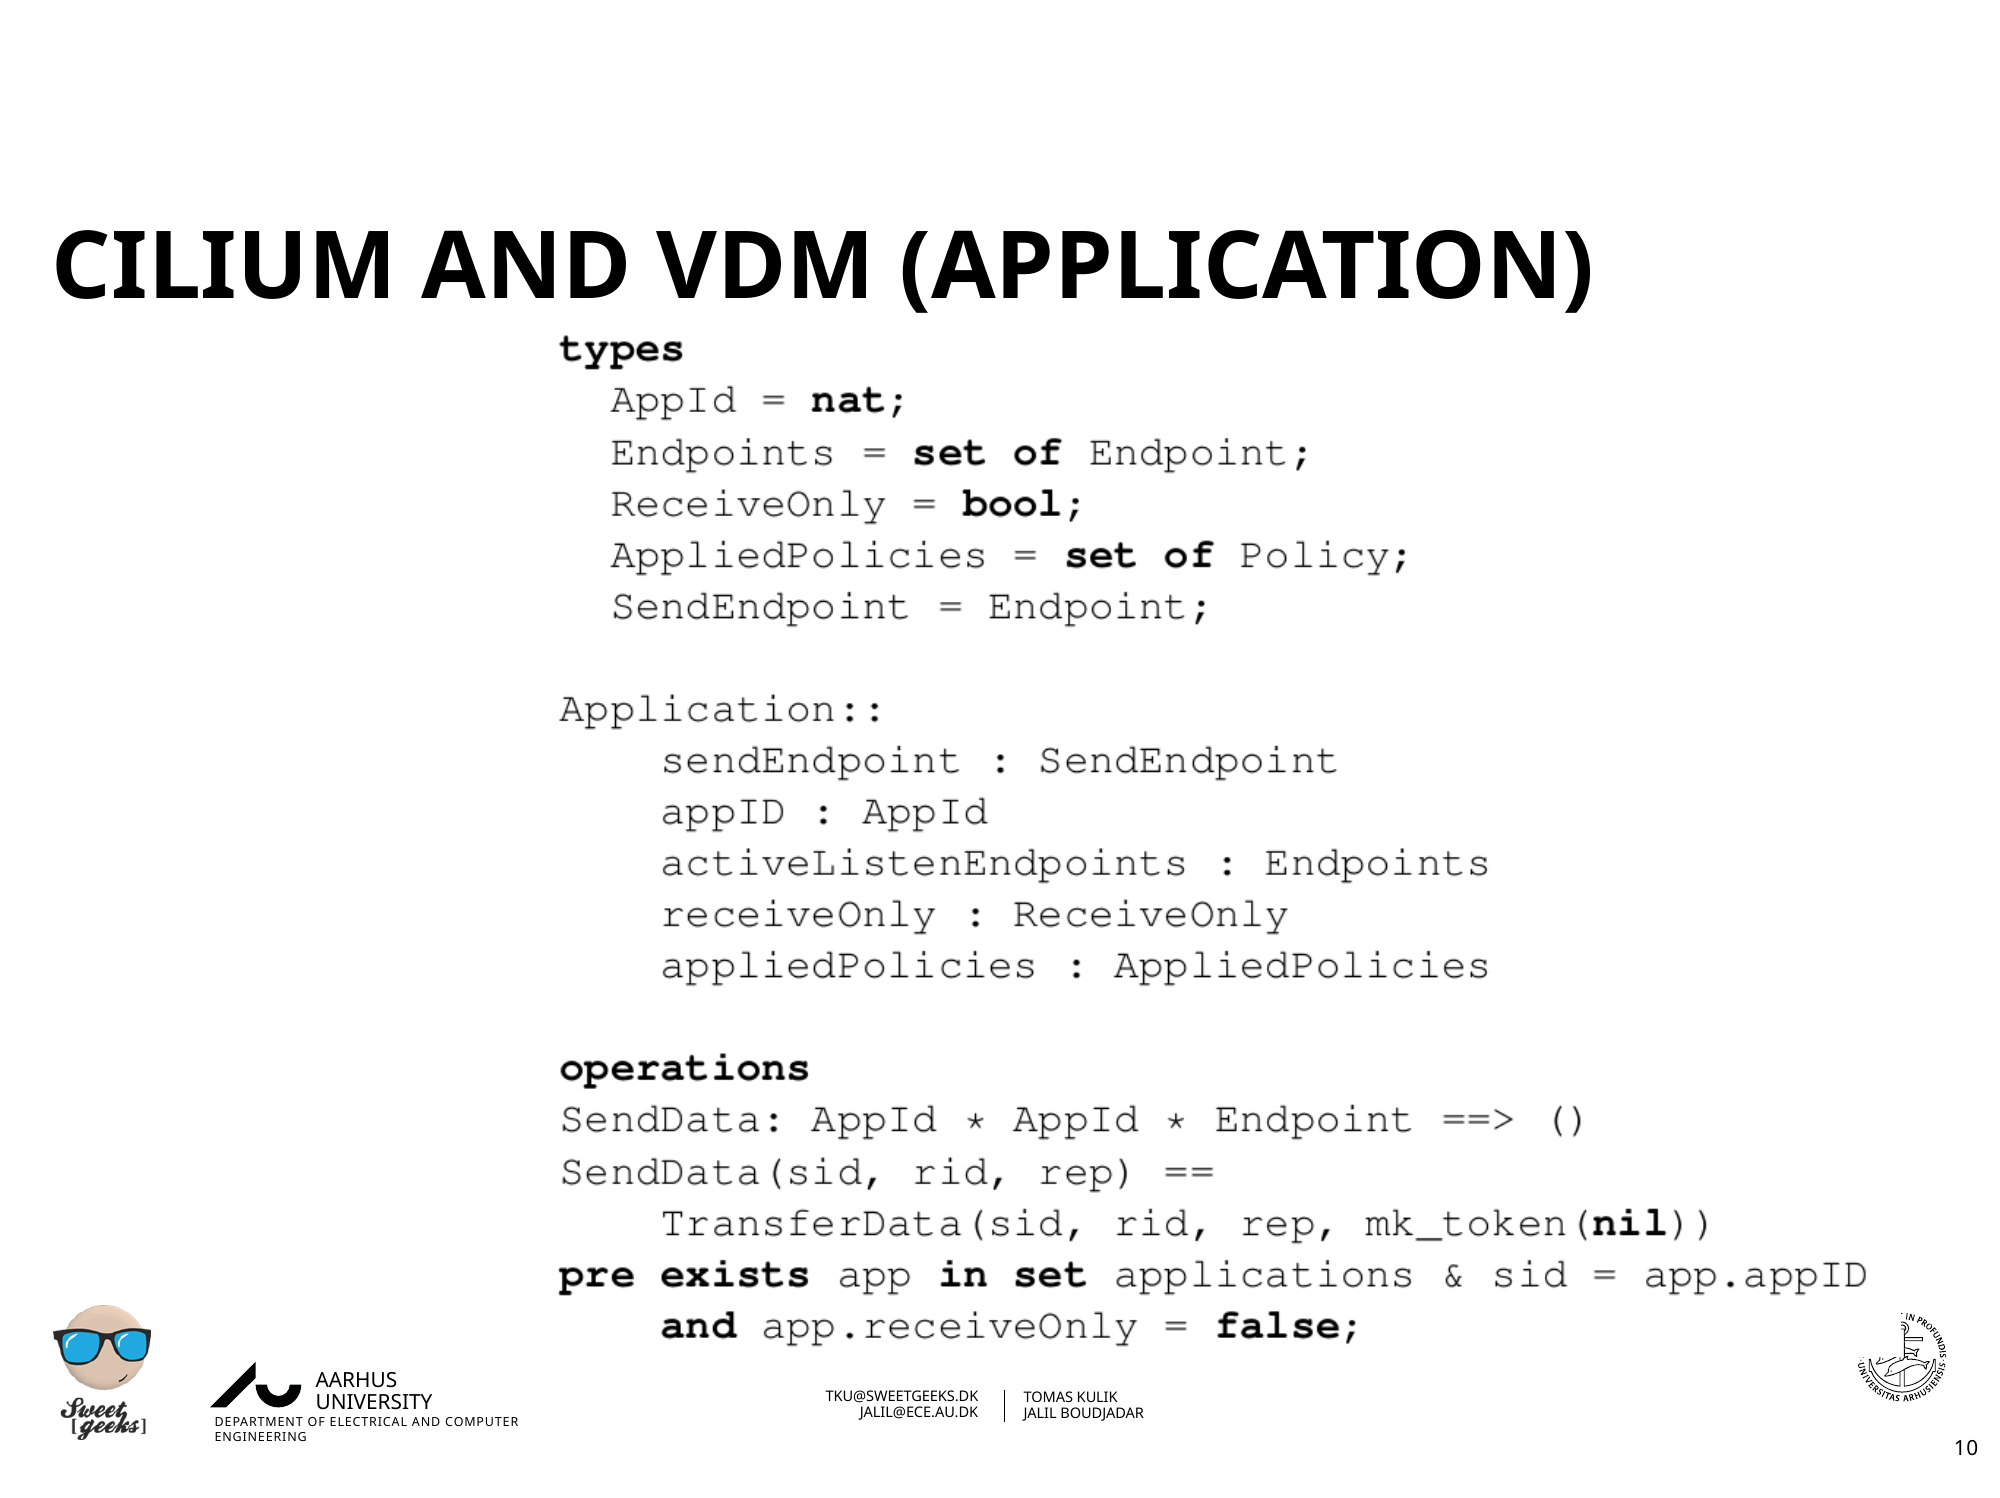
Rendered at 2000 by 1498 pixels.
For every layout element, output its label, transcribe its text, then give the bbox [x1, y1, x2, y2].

picture [53, 1305, 151, 1440]
picture [555, 327, 1901, 1357]
text_box Cilium and vdm (Application) [51, 32, 1948, 319]
slide_number <number> [1937, 1437, 1979, 1463]
